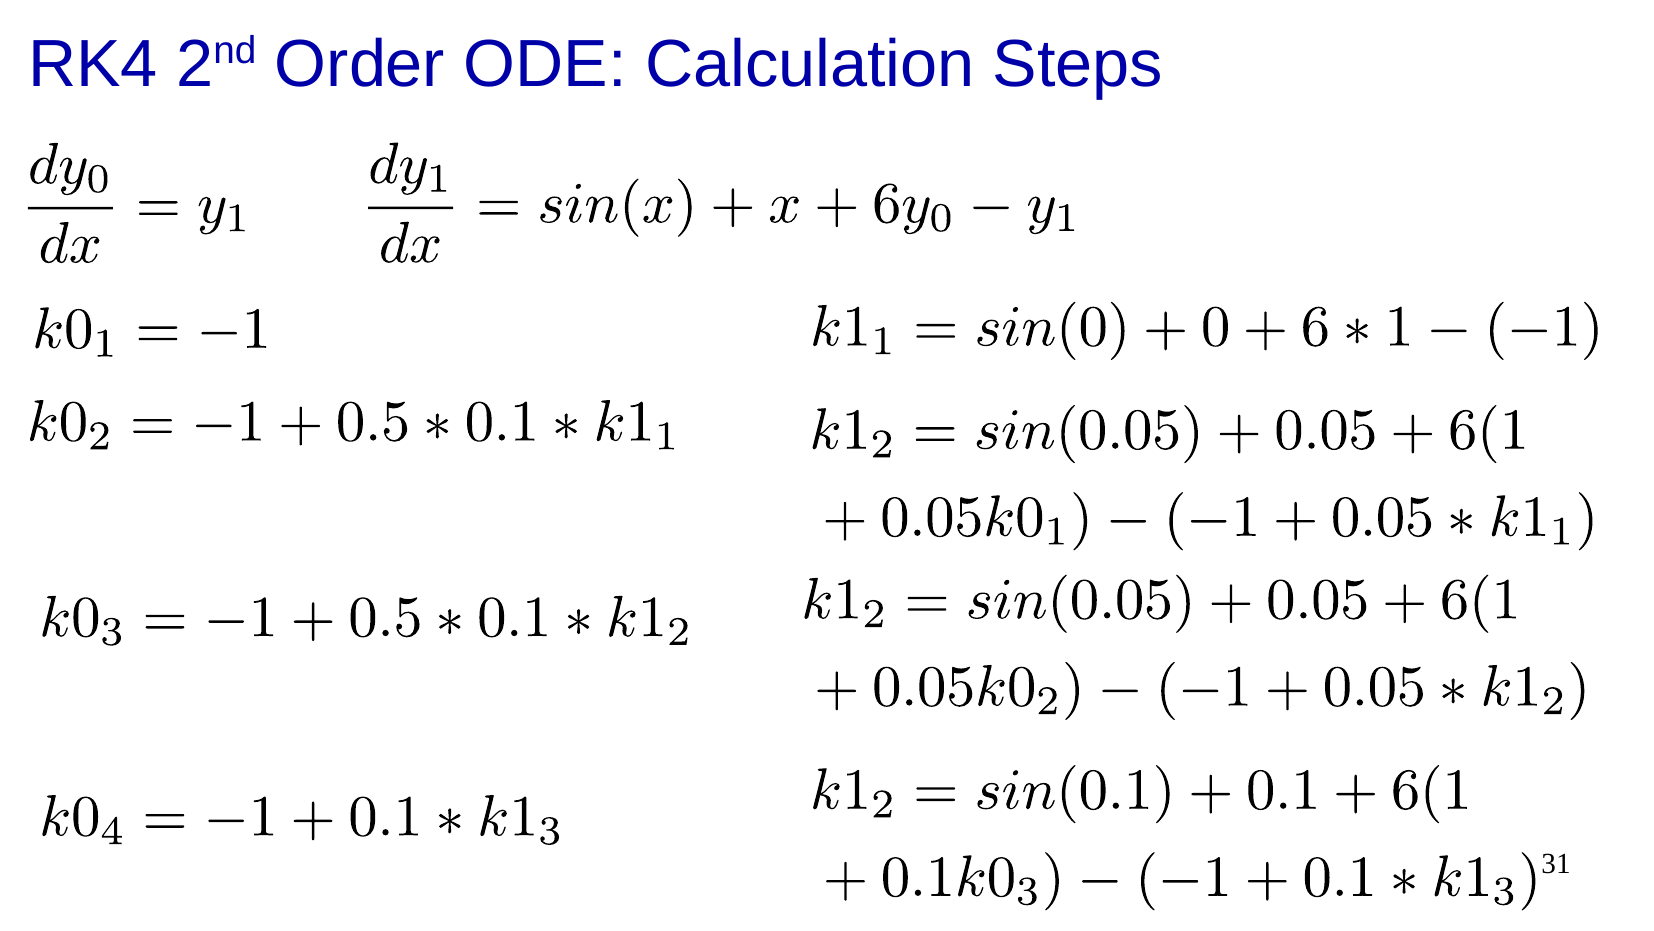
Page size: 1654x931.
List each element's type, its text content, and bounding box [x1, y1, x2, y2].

text_box [32, 307, 271, 357]
title RK4 2nd Order ODE: Calculation Steps [28, 21, 1626, 106]
text_box [27, 142, 249, 264]
text_box [39, 795, 562, 845]
text_box [801, 574, 1591, 721]
text_box [810, 765, 1542, 911]
text_box [368, 142, 1078, 263]
text_box [30, 392, 681, 450]
text_box [809, 405, 1599, 551]
text_box [810, 301, 1604, 361]
text_box [39, 595, 691, 646]
